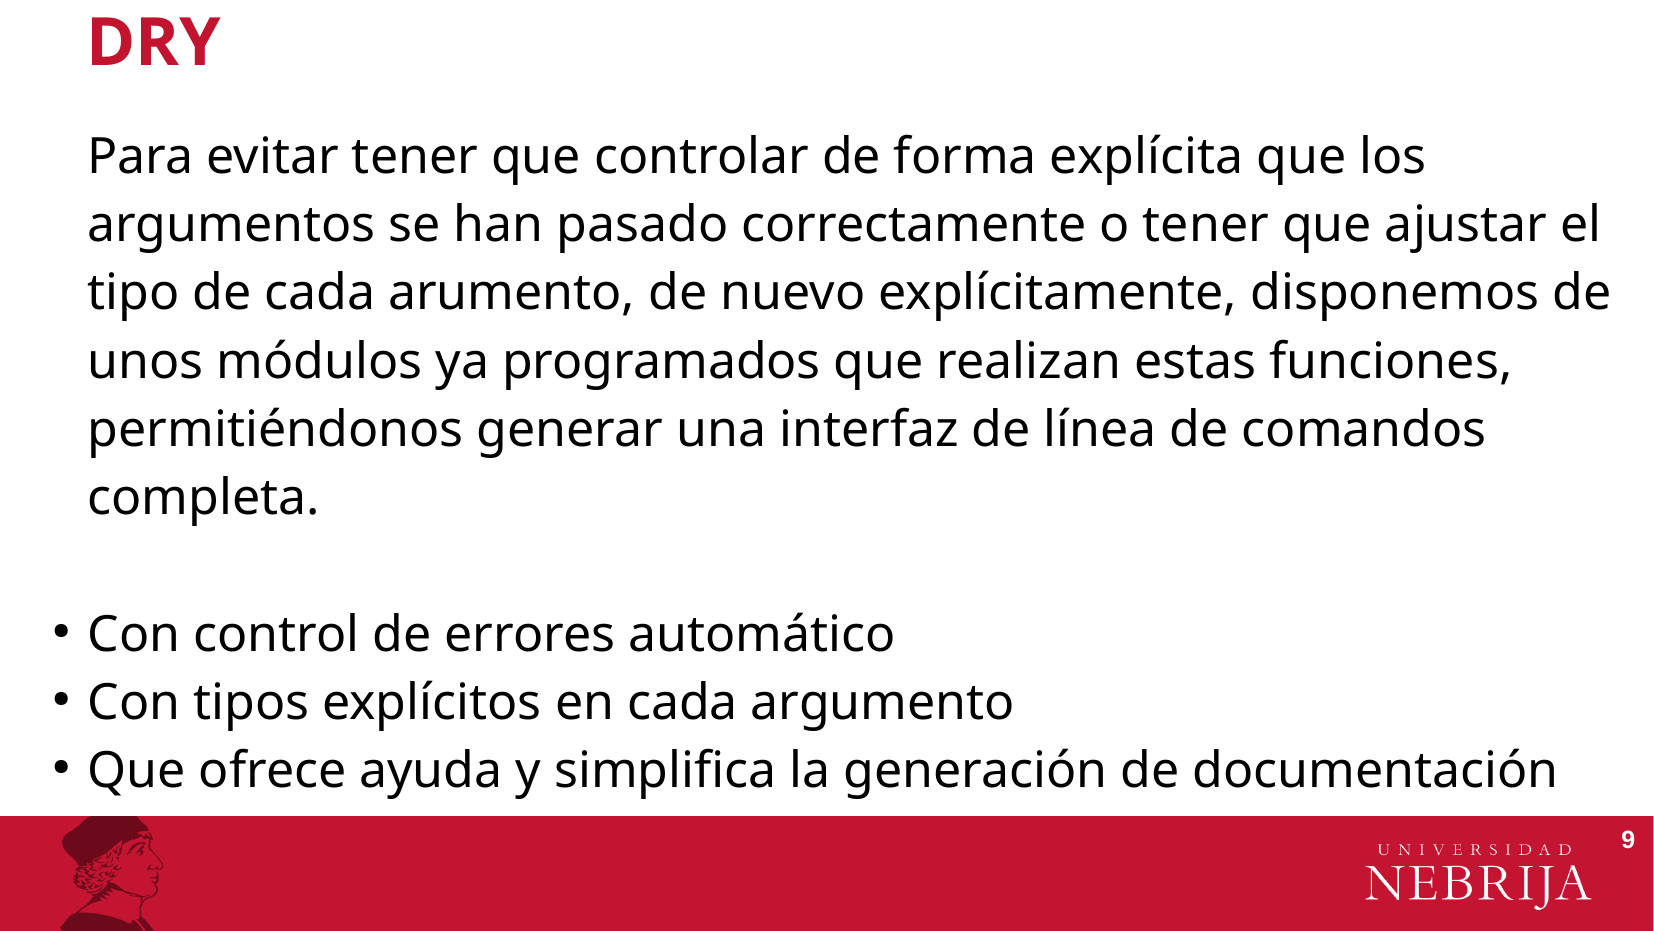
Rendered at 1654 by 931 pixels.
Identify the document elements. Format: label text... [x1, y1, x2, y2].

text_box Para evitar tener que controlar de forma explícita que los argumentos se han pasado correctamente o tener que ajustar el tipo de cada arumento, de nuevo explícitamente, disponemos de unos módulos ya programados que realizan estas funciones, permitiéndonos generar una interfaz de línea de comandos completa. Con control de errores automático Con tipos explícitos en cada argumento Que ofrece ayuda y simplifica la generación de documentación [37, 112, 1651, 788]
text_box DRY [0, 0, 1650, 87]
picture [0, 816, 1654, 931]
